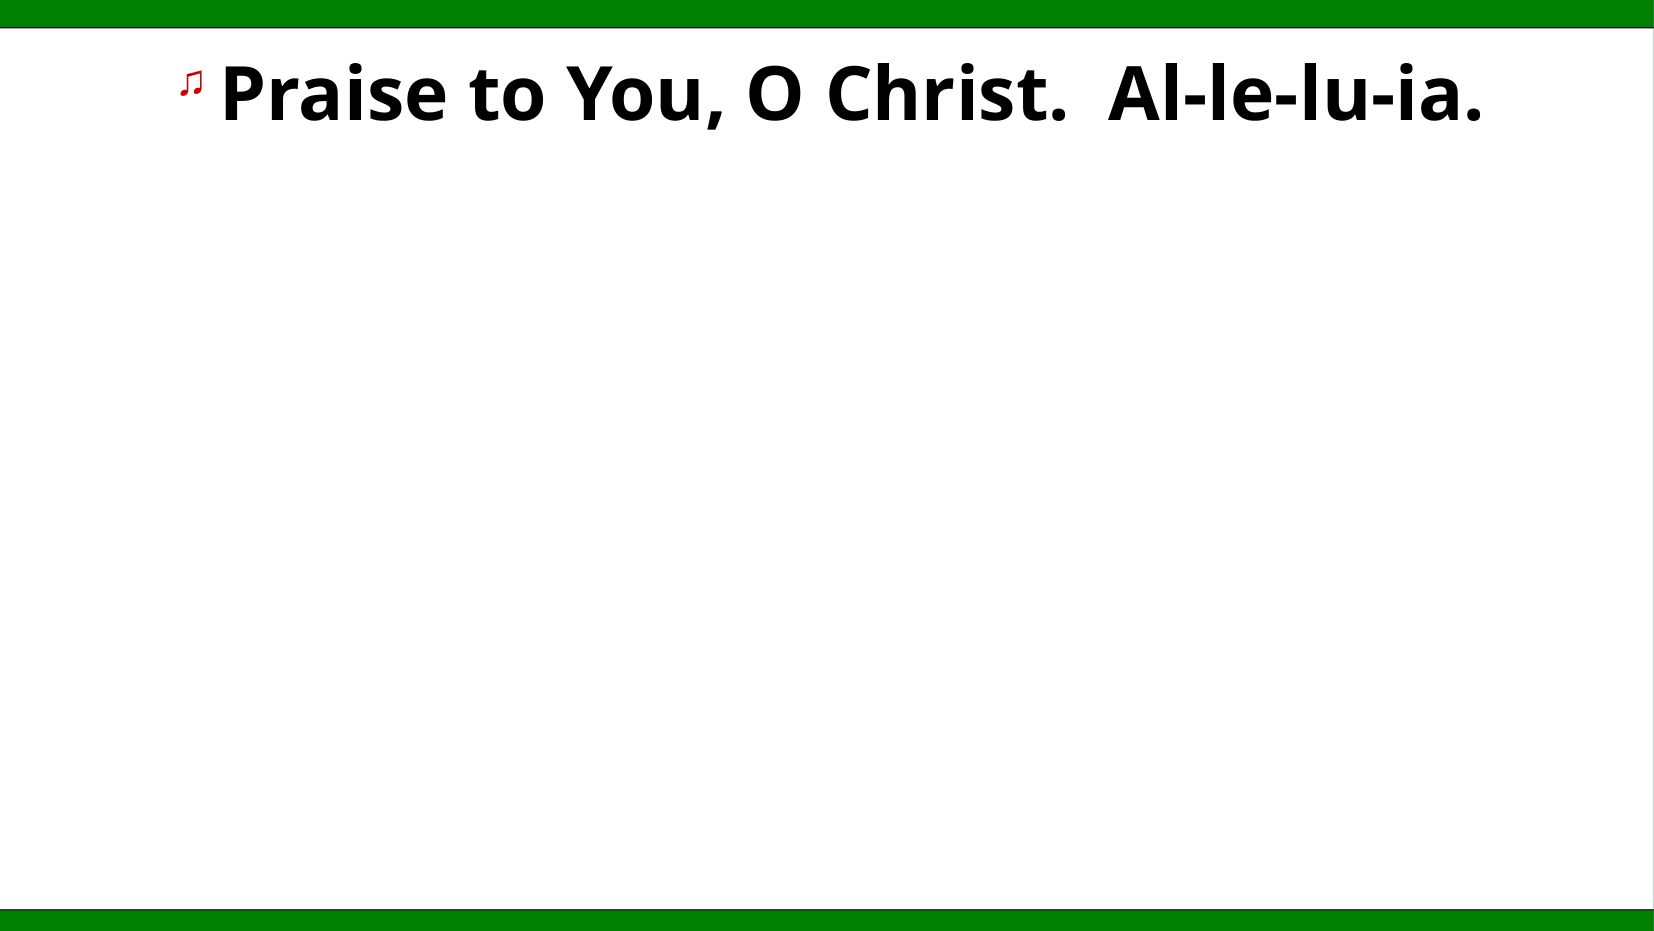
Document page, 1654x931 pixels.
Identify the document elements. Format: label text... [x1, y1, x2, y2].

text_box ♫ Praise to You, O Christ. Al-le-lu-ia. [80, 32, 1581, 166]
picture [0, 0, 1654, 931]
